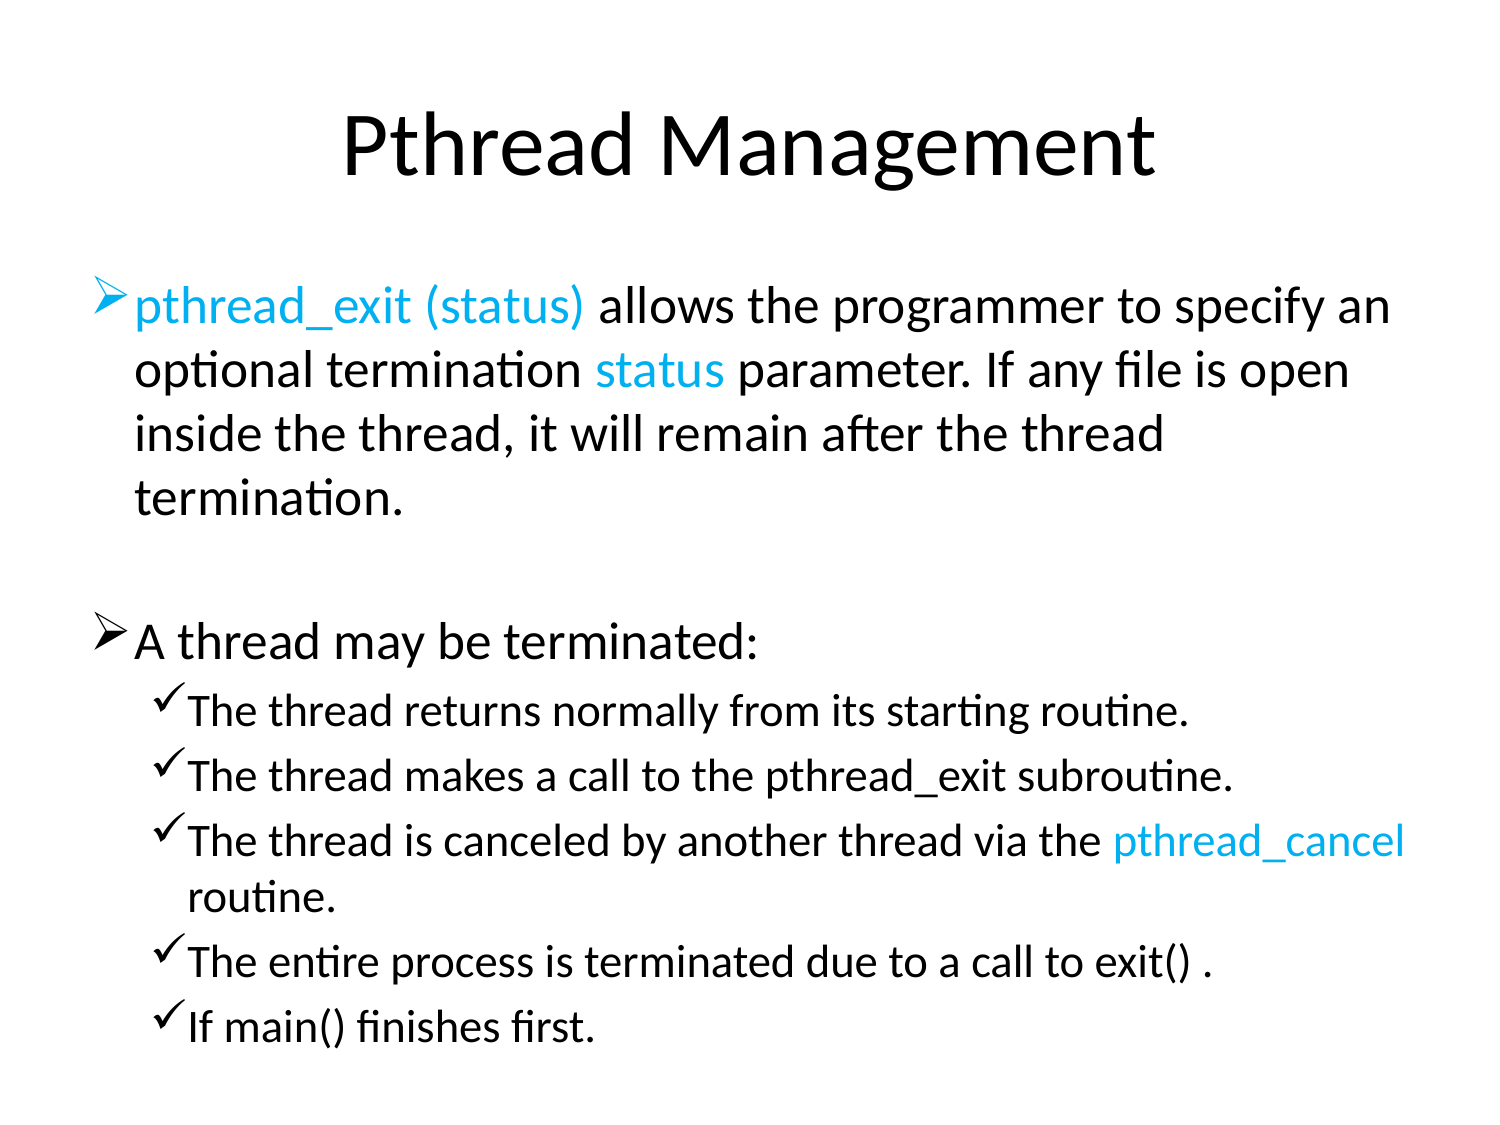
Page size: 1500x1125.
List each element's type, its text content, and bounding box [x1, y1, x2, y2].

text_box pthread_exit (status) allows the programmer to specify an optional termination status parameter. If any file is open inside the thread, it will remain after the thread termination. A thread may be terminated: The thread returns normally from its starting routine. The thread makes a call to the pthread_exit subroutine. The thread is canceled by another thread via the pthread_cancel routine. The entire process is terminated due to a call to exit() . If main() finishes first. [75, 262, 1438, 1063]
text_box Pthread Management [75, 45, 1425, 233]
